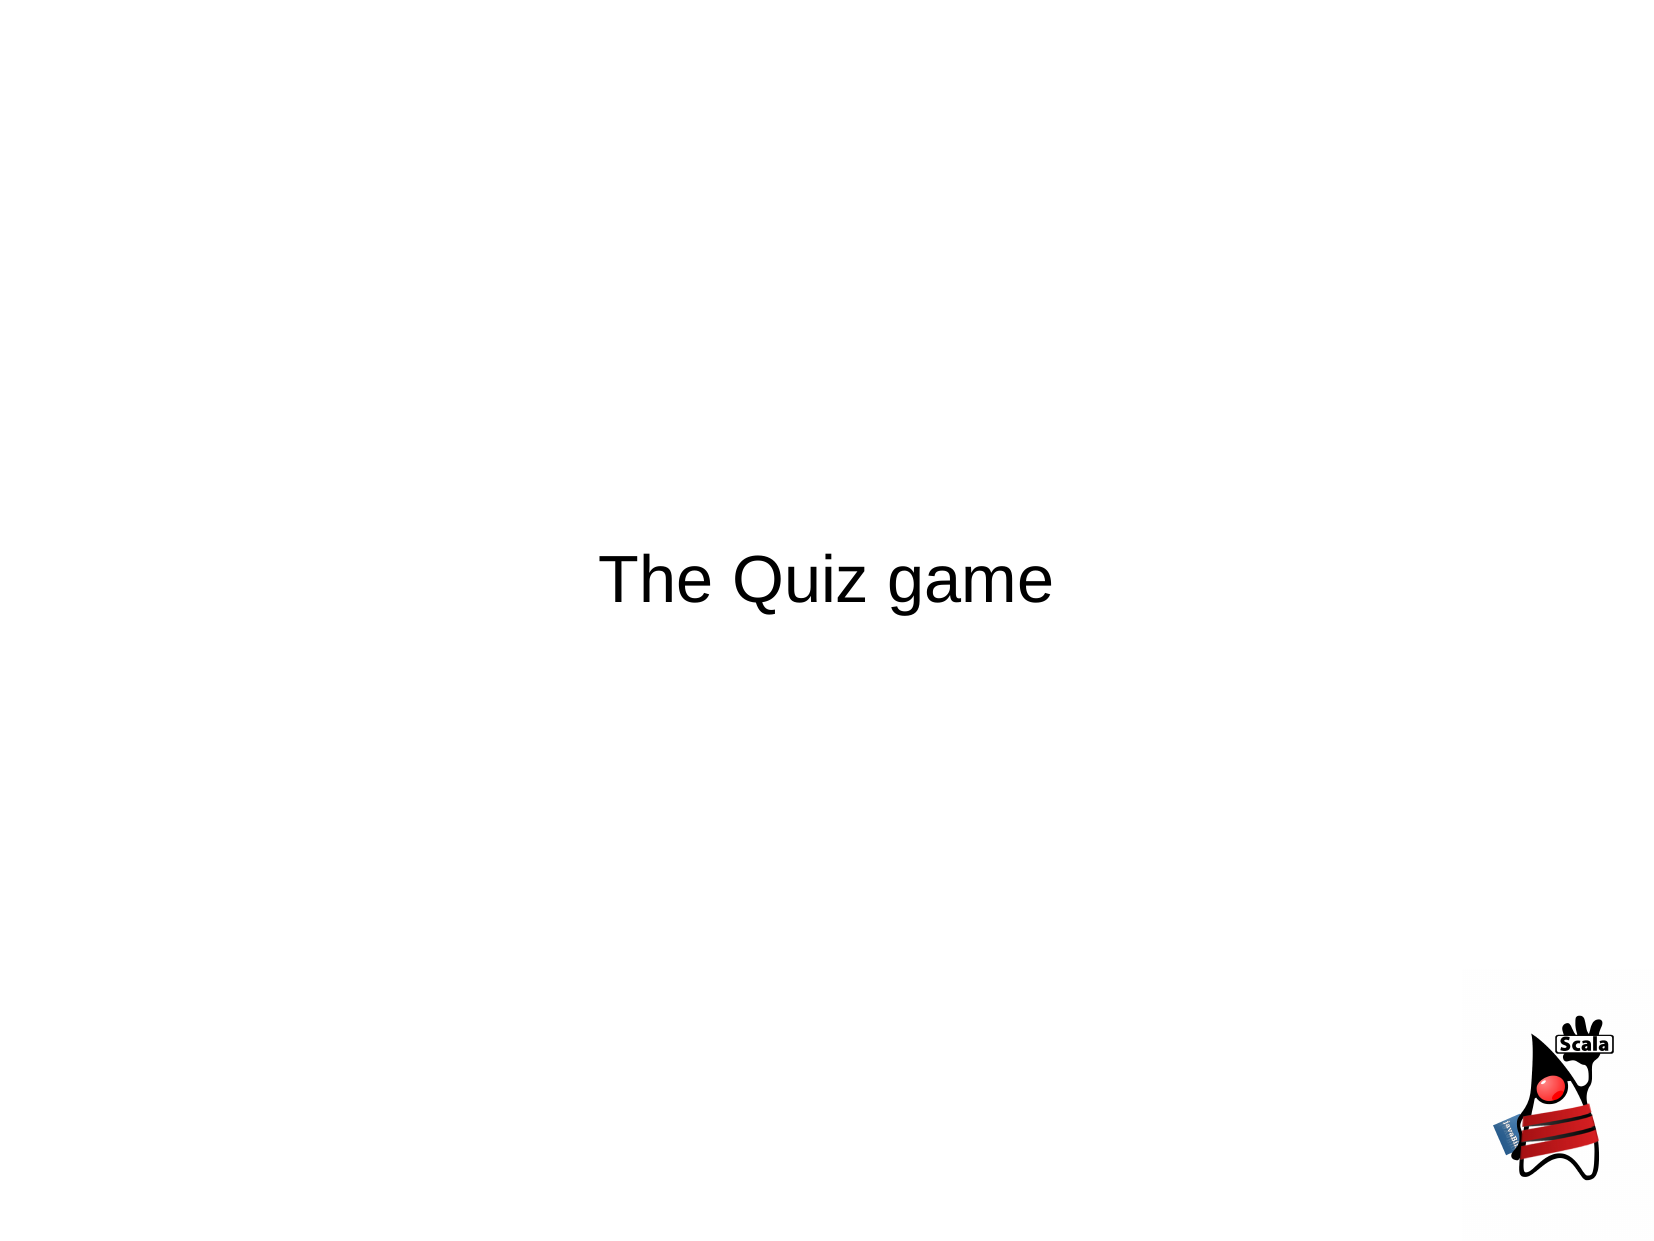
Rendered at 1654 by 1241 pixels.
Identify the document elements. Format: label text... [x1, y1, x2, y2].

subtitle The Quiz game [82, 56, 1571, 1102]
picture [1462, 969, 1654, 1241]
